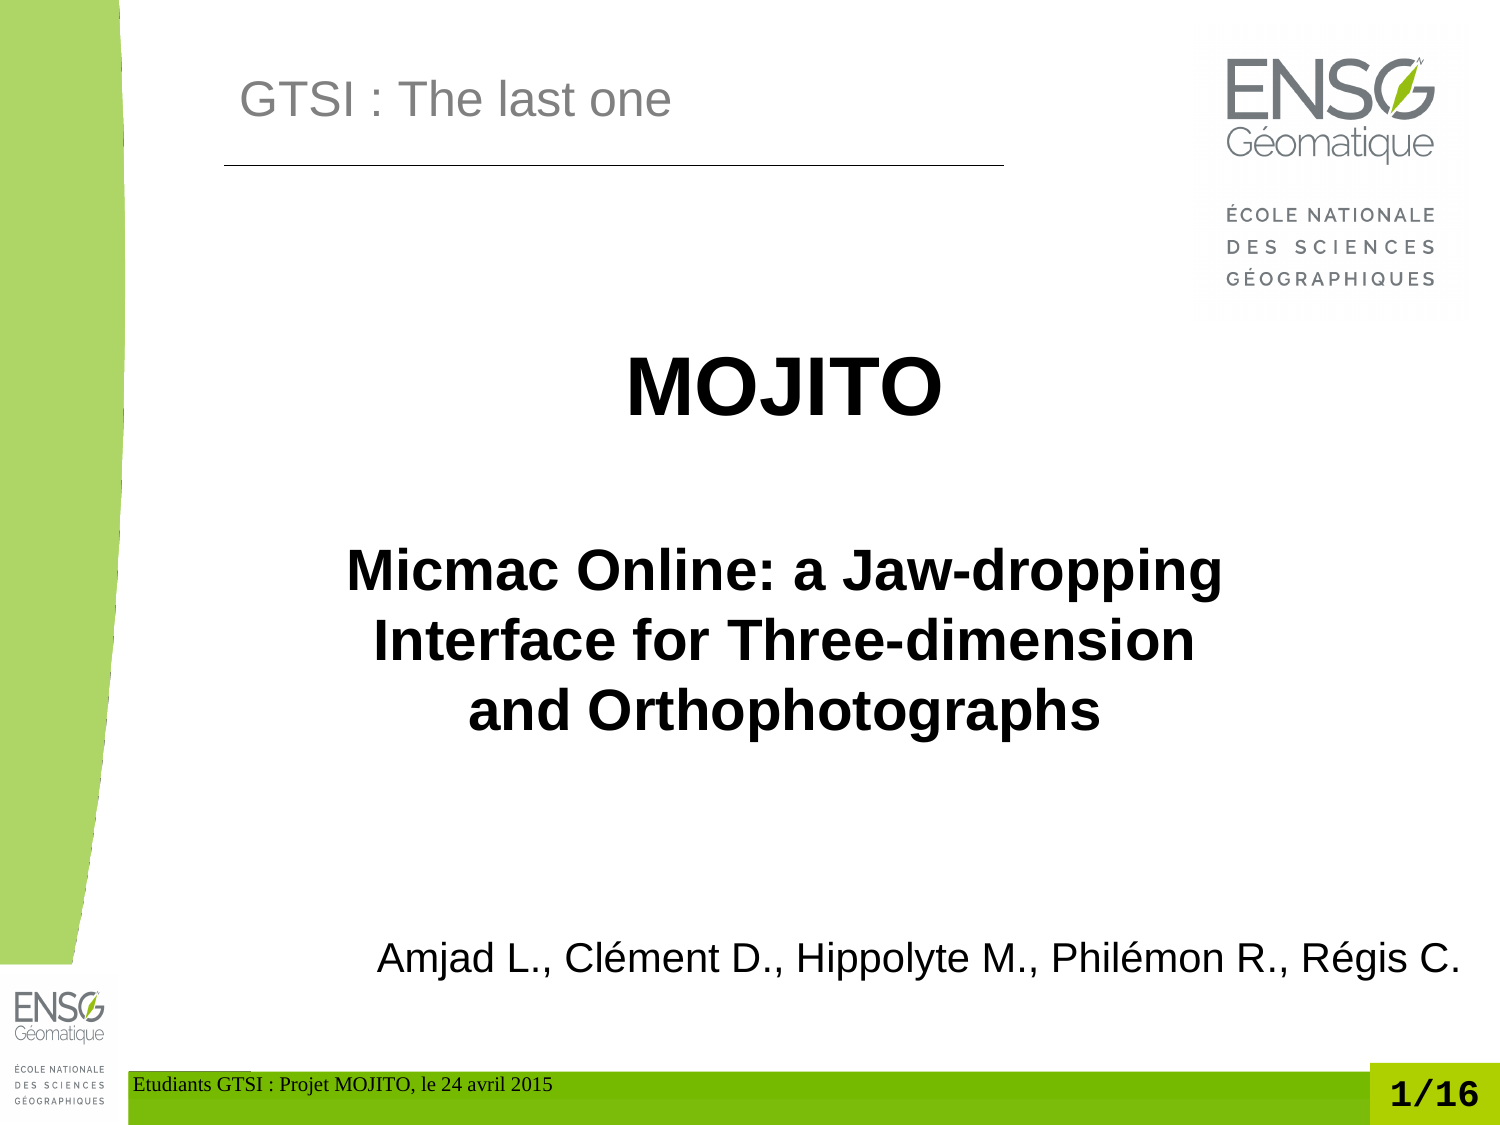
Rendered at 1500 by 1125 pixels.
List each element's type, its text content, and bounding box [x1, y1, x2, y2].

title GTSI : The last one [224, 27, 975, 165]
text_box MOJITO Micmac Online: a Jaw-dropping Interface for Three-dimension and Orthophotographs [312, 383, 1258, 691]
text_box Amjad L., Clément D., Hippolyte M., Philémon R., Régis C. [354, 868, 1477, 1093]
picture [0, 0, 1500, 1125]
